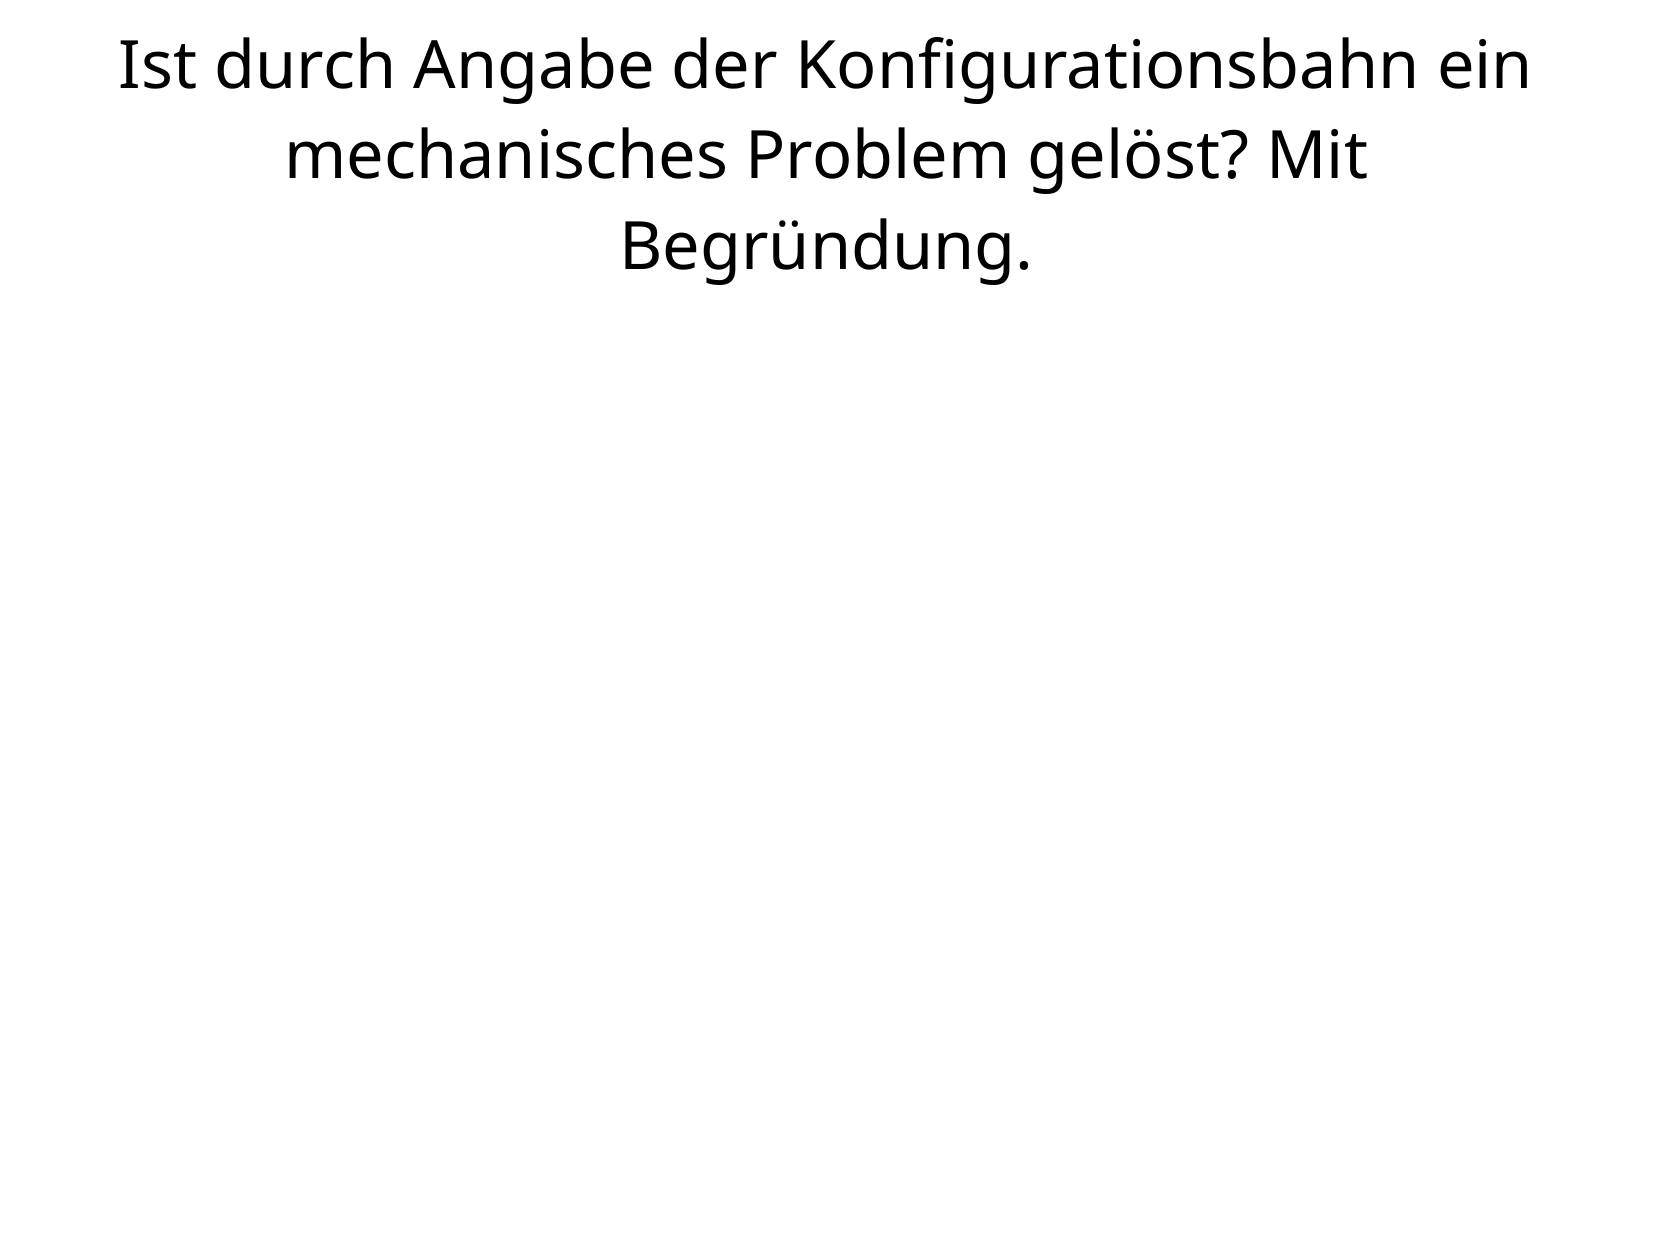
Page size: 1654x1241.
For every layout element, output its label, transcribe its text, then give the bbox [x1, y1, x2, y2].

title Ist durch Angabe der Konfigurationsbahn ein mechanisches Problem gelöst? Mit Begründung. [82, 49, 1571, 257]
